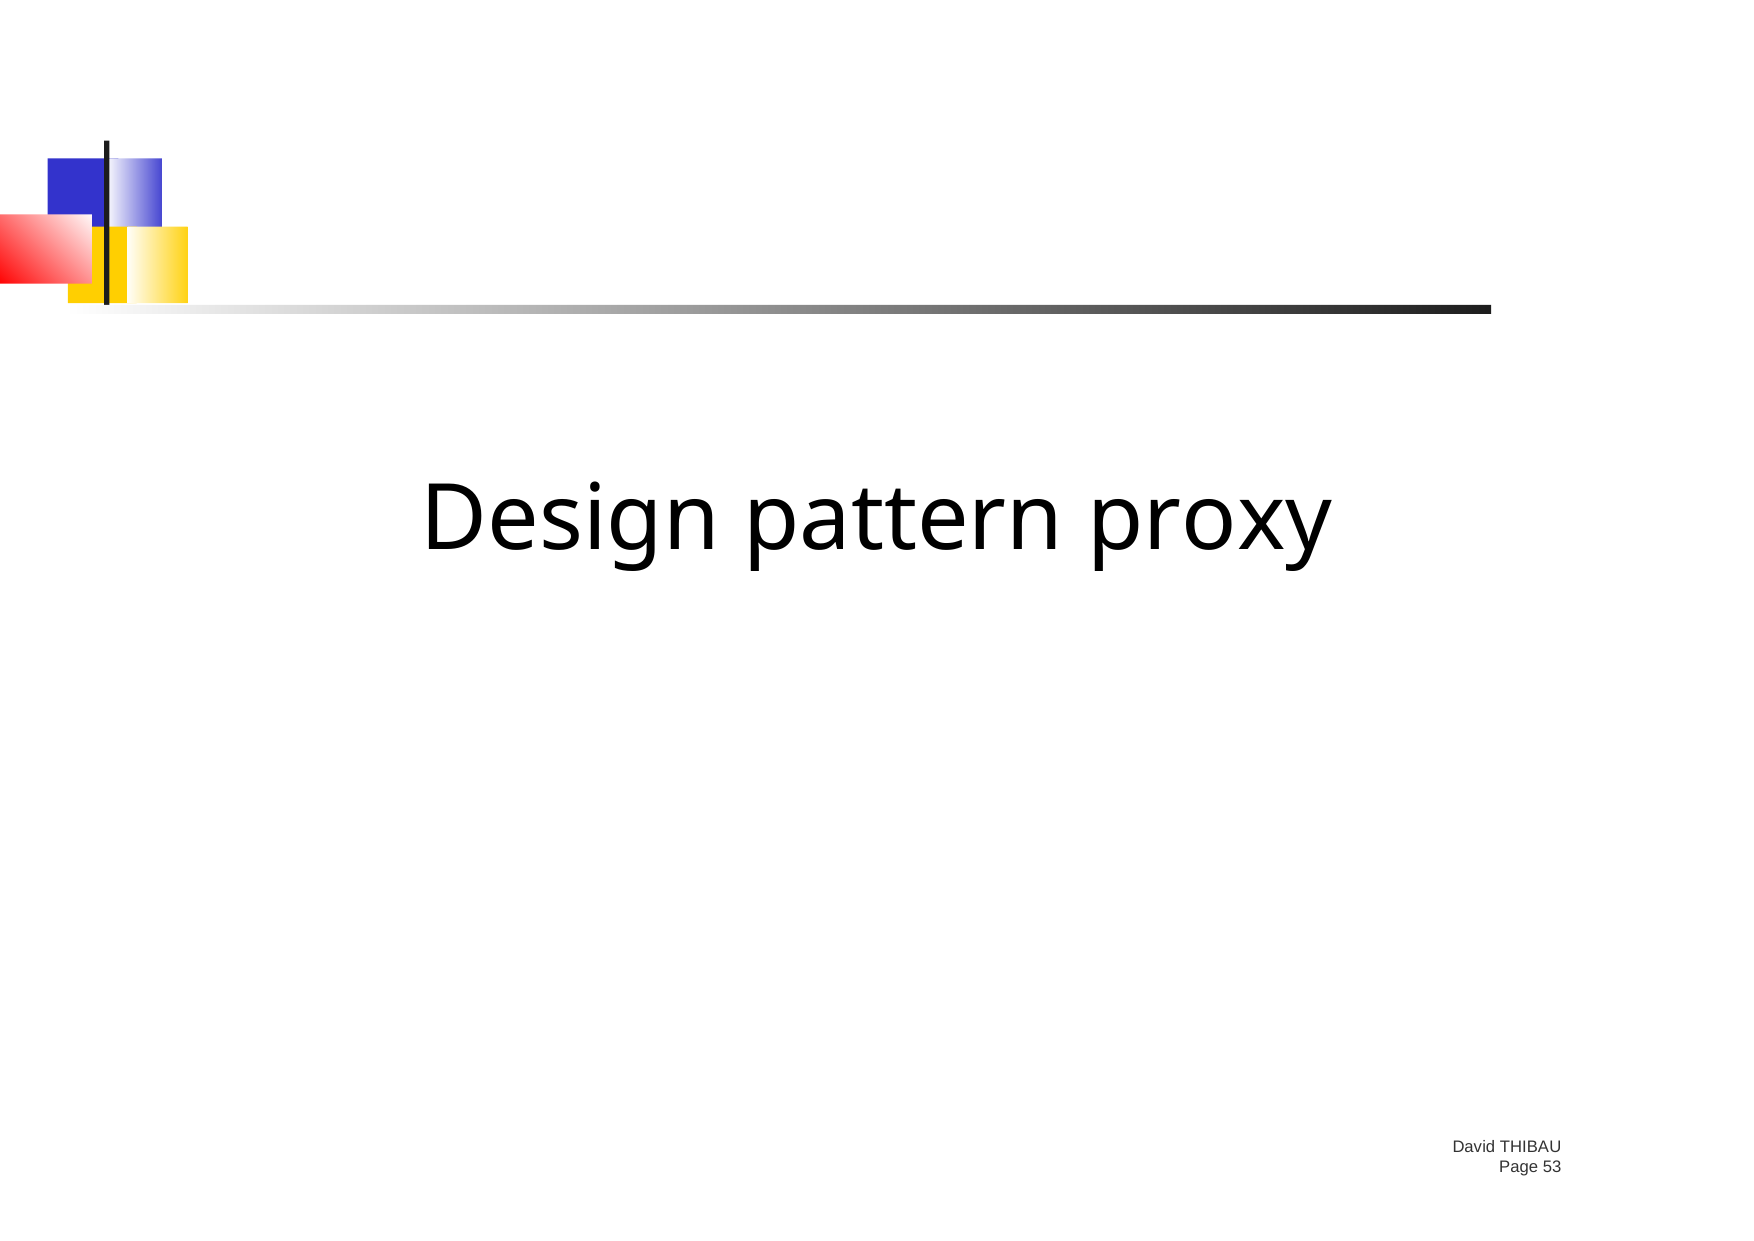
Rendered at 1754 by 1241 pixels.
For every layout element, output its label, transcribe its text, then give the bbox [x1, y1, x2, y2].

title Design pattern proxy [131, 385, 1623, 652]
